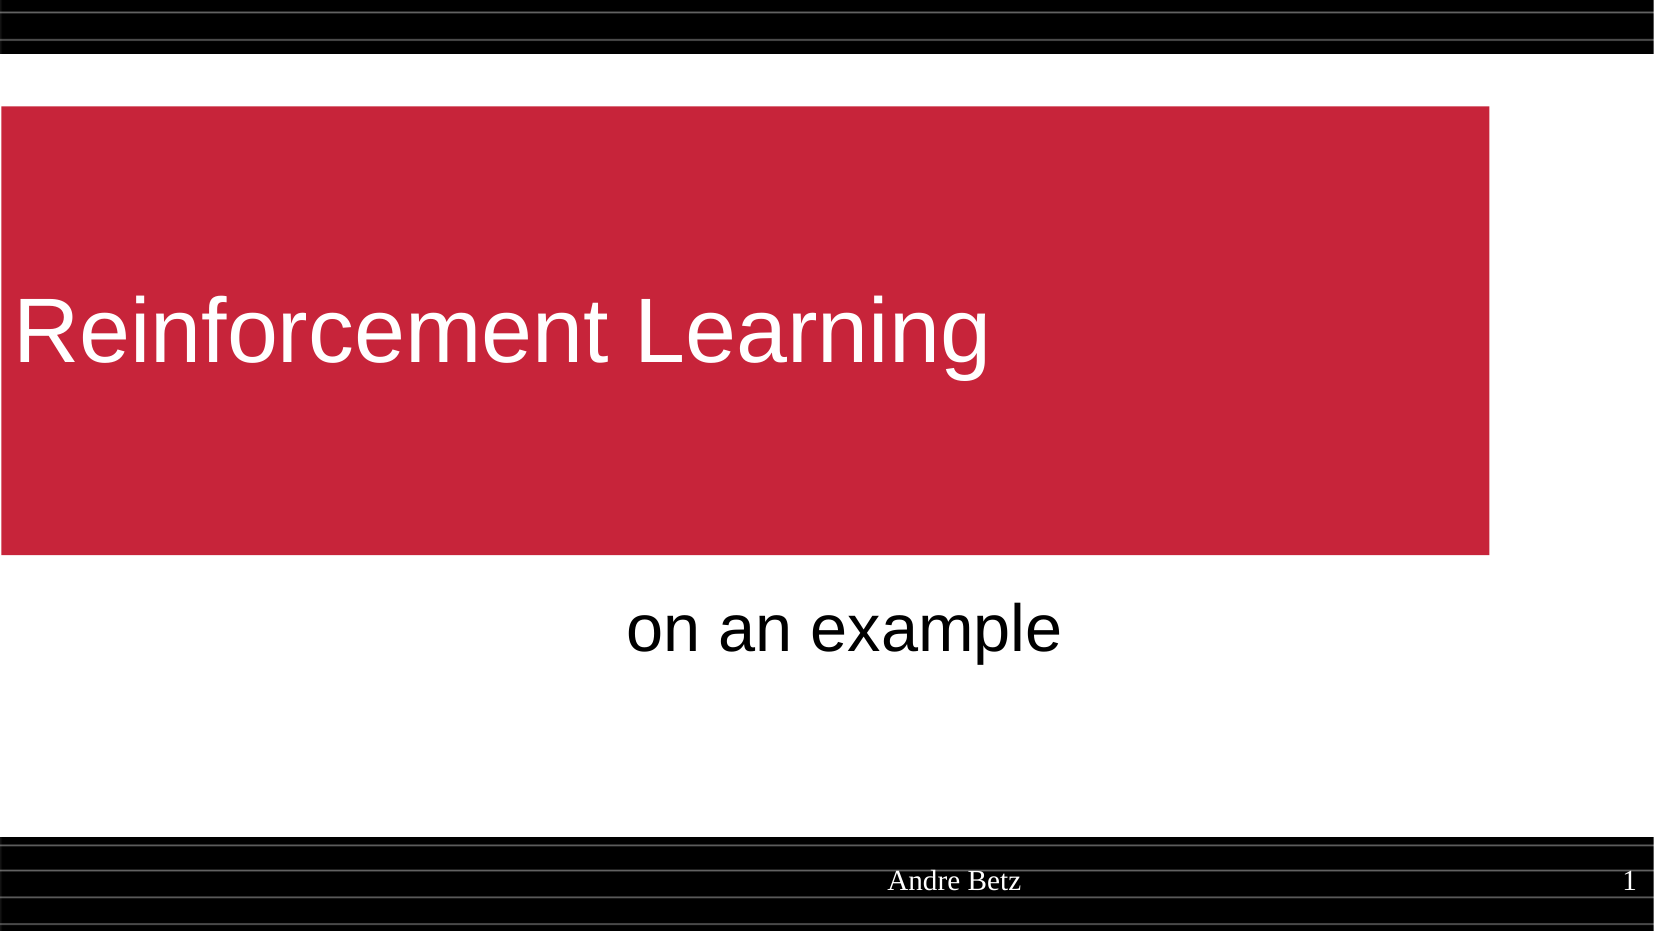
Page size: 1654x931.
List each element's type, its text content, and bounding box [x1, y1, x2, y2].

subtitle on an example [625, 590, 1489, 804]
picture [0, 0, 1654, 54]
picture [0, 837, 1654, 931]
title Reinforcement Learning [1, 106, 1490, 556]
